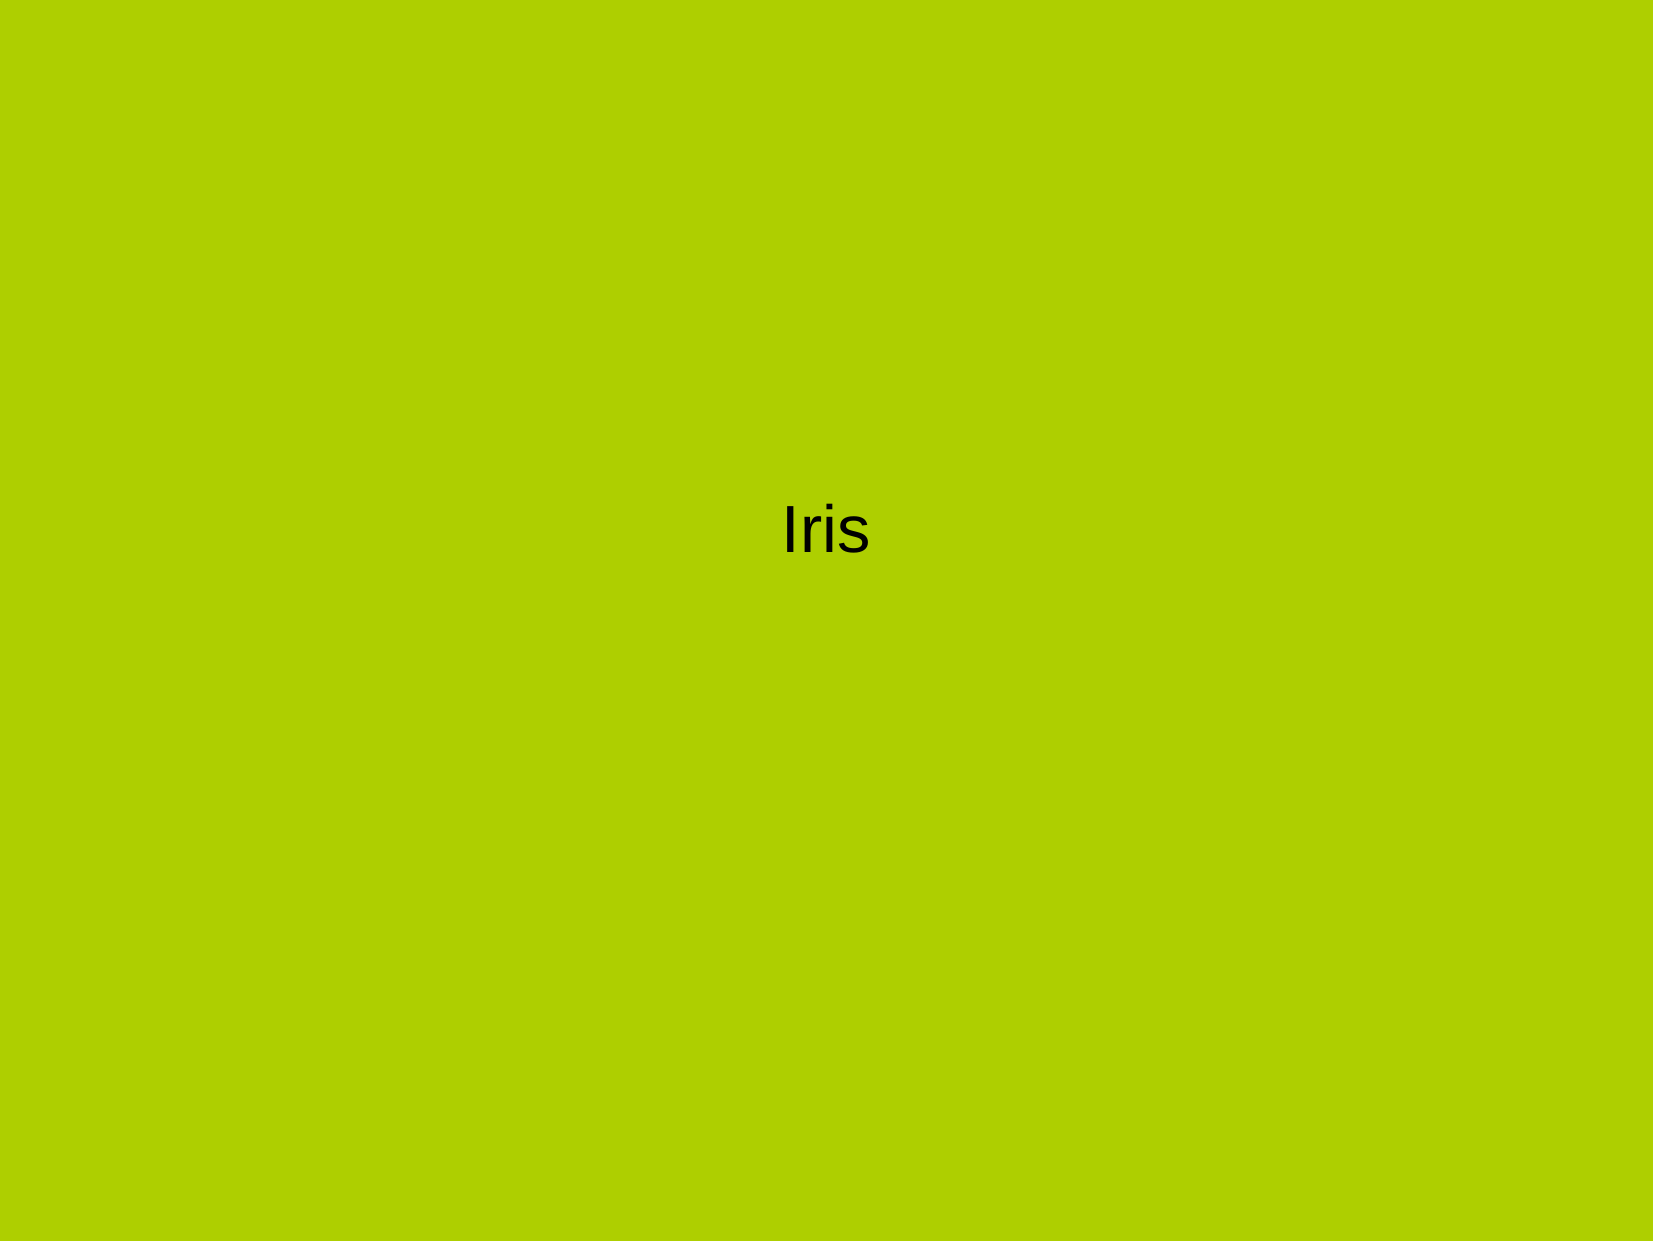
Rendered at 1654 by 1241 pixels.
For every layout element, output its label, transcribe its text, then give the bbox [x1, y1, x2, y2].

subtitle Iris [82, 49, 1571, 1010]
